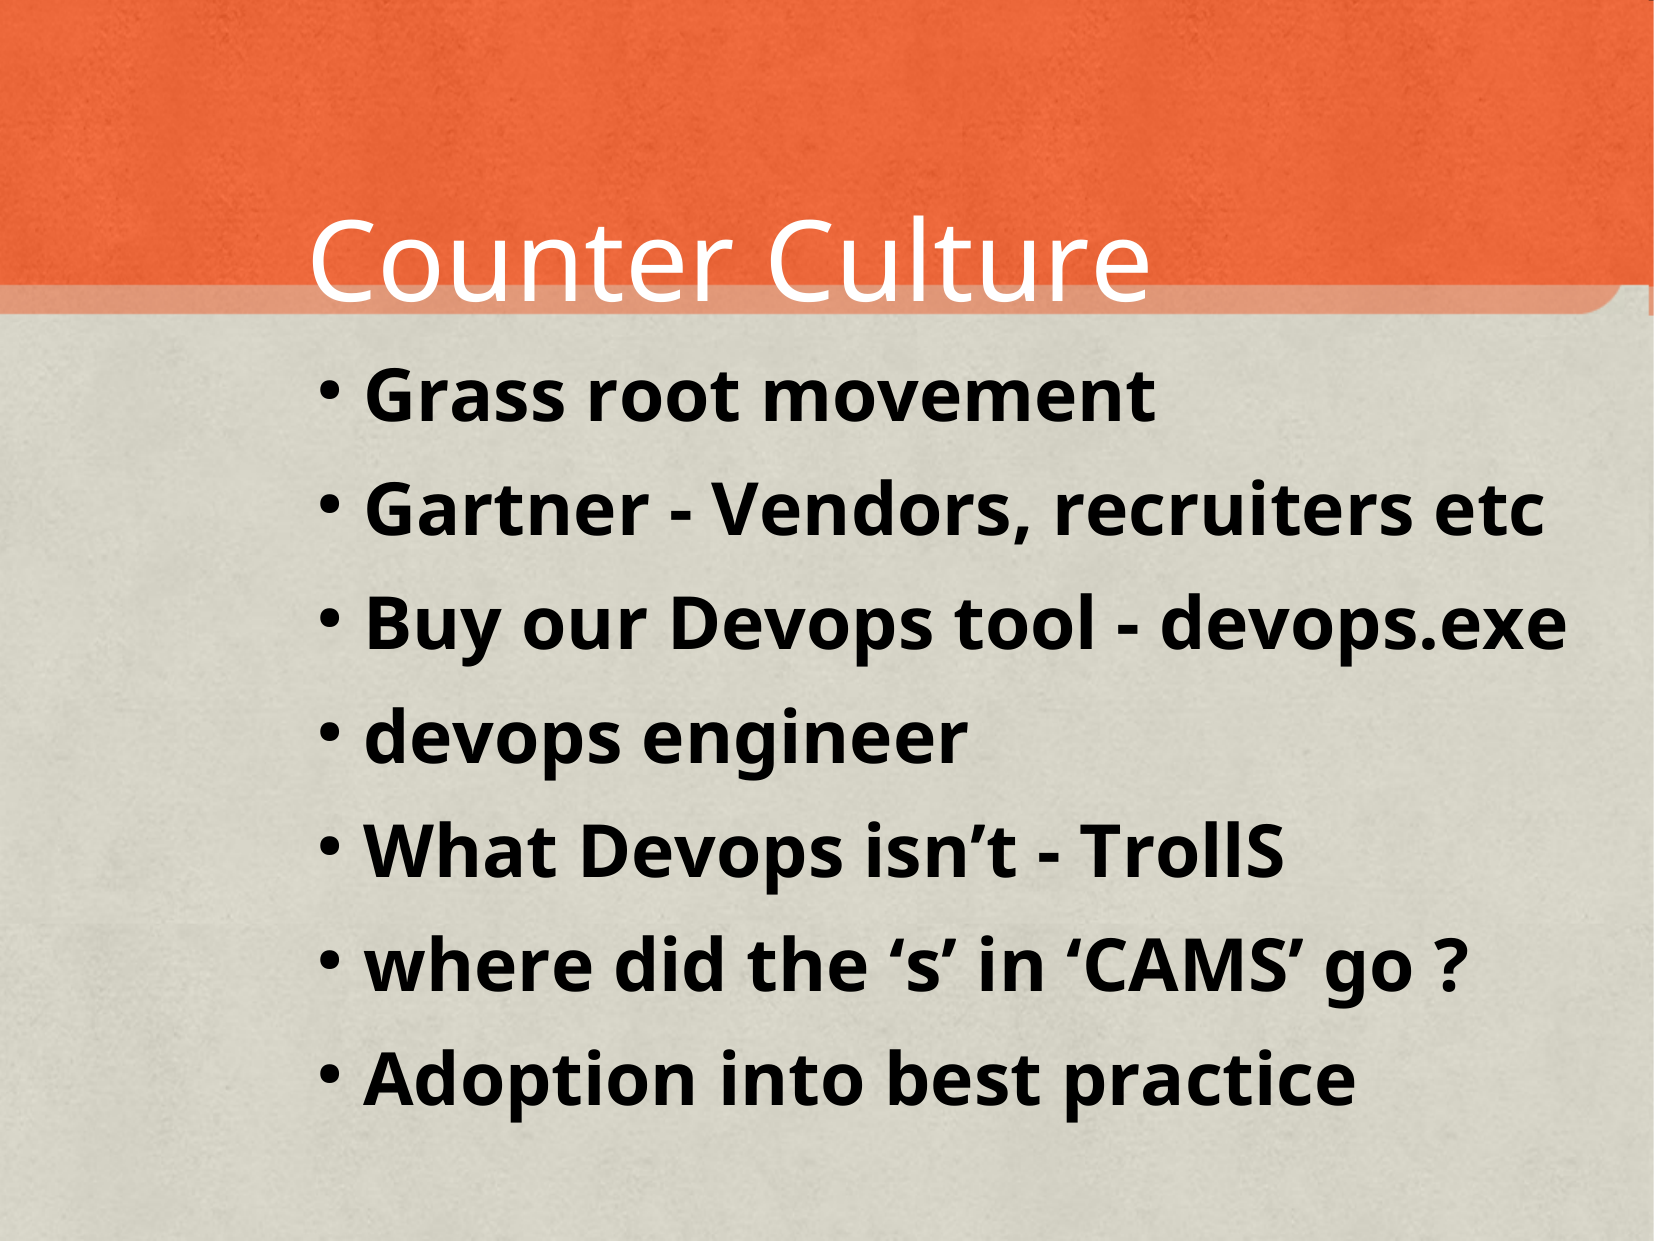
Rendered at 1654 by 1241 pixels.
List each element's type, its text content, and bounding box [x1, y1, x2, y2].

picture [0, 0, 1654, 1241]
title Counter Culture [306, 189, 1654, 317]
list Grass root movement Gartner - Vendors, recruiters etc Buy our Devops tool - devops.exe devops engineer What Devops isn’t - TrollS where did the ‘s’ in ‘CAMS’ go ? Adoption into best practice [301, 348, 1588, 1241]
